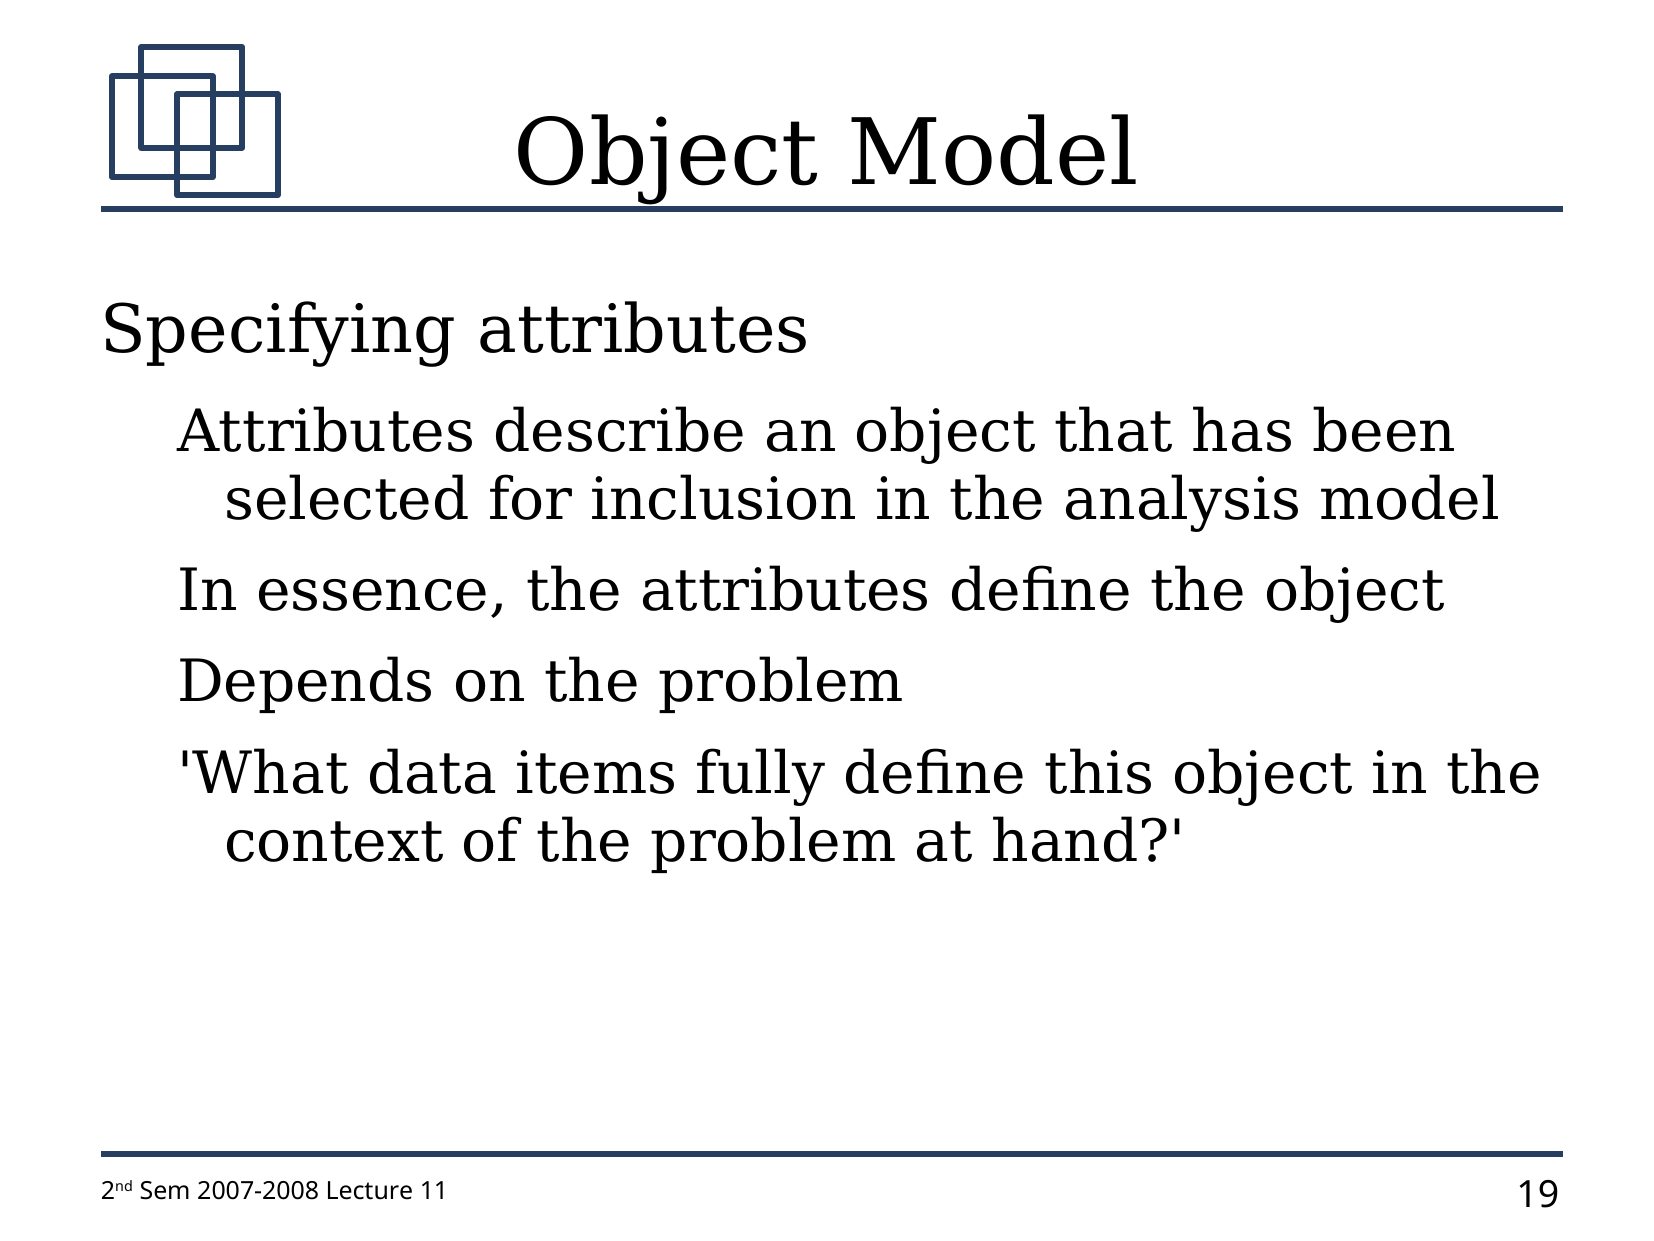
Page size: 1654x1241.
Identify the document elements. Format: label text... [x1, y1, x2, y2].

list Specifying attributes Attributes describe an object that has been selected for inclusion in the analysis model In essence, the attributes define the object Depends on the problem 'What data items fully define this object in the context of the problem at hand?' [82, 290, 1571, 1109]
title Object Model [82, 49, 1571, 257]
